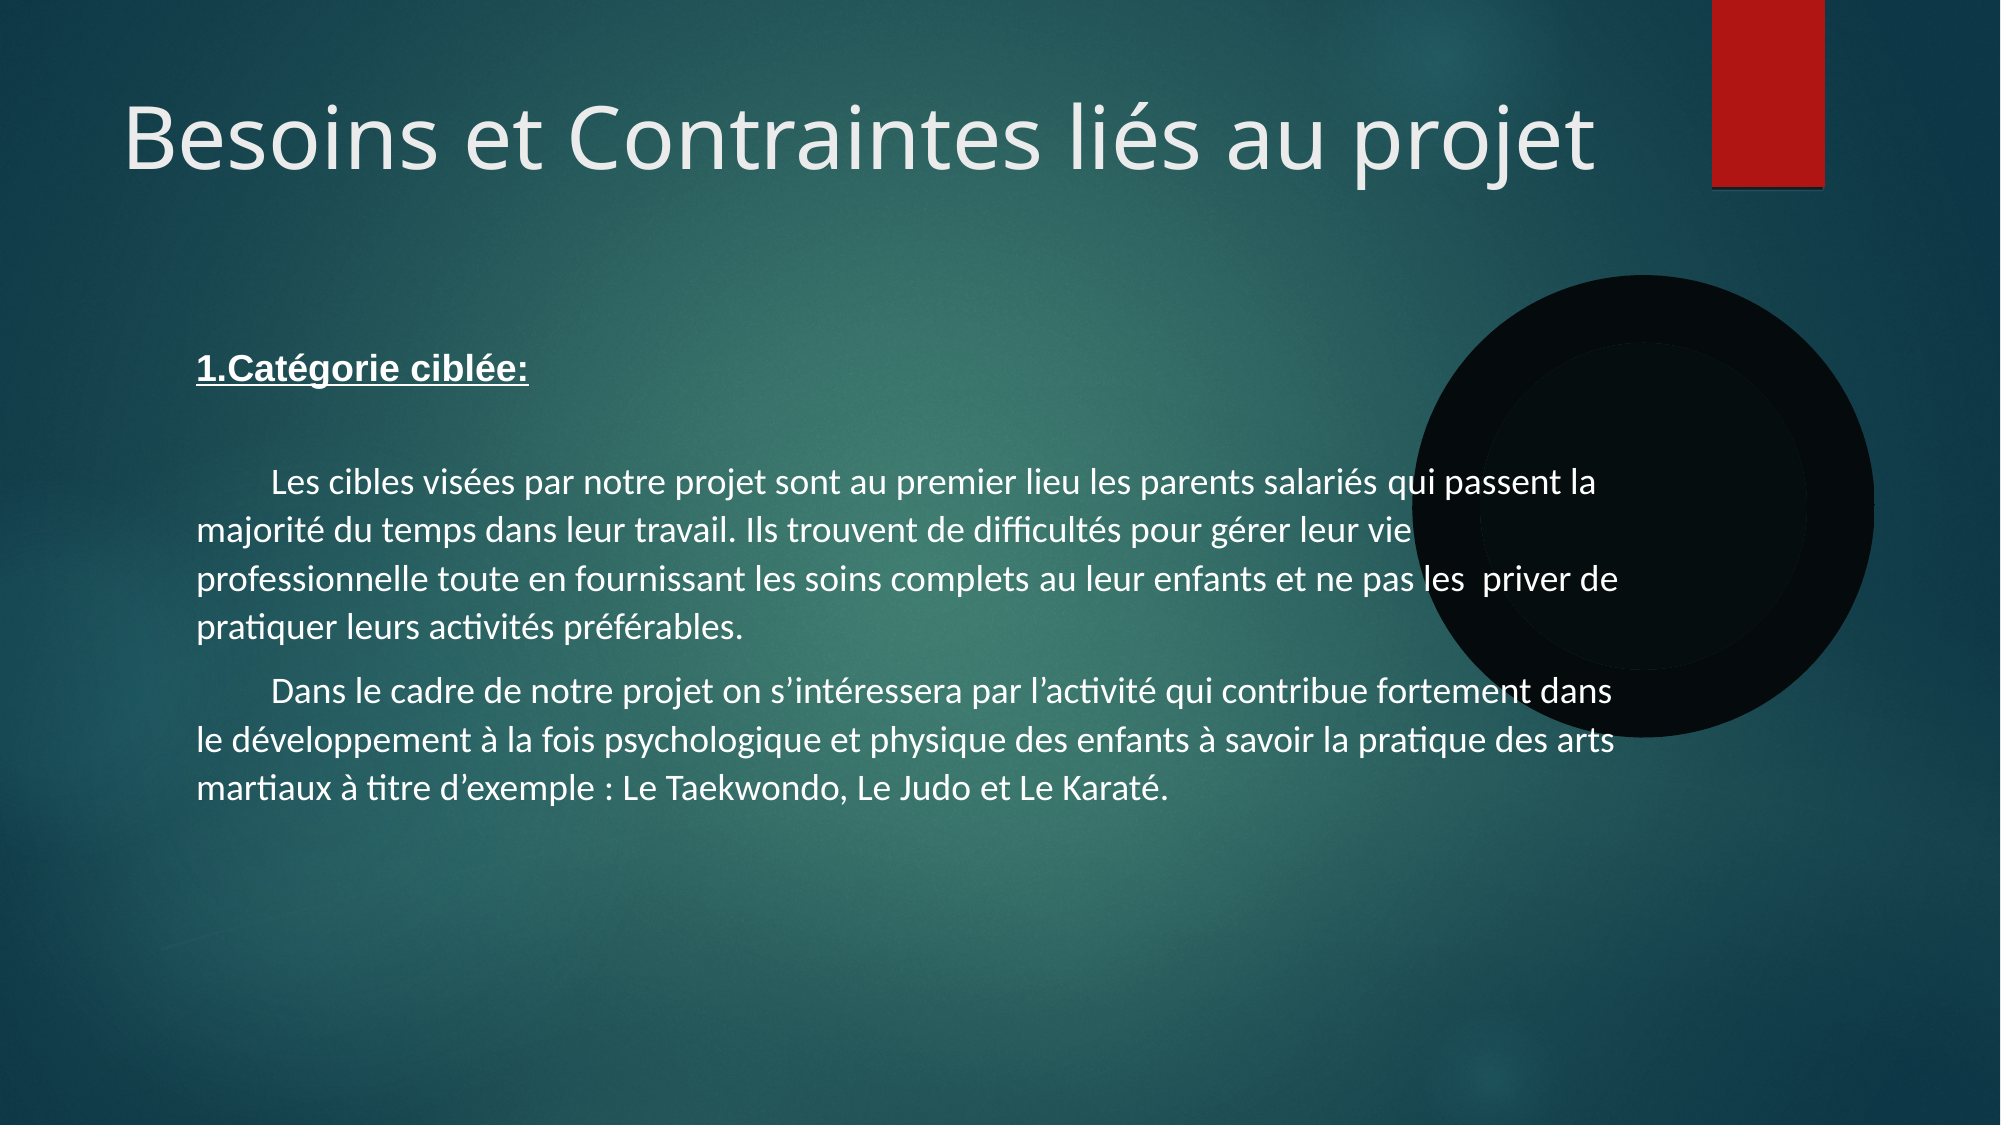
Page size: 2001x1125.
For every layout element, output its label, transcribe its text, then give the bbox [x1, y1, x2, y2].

list 1.Catégorie ciblée: Les cibles visées par notre projet sont au premier lieu les parents salariés qui passent la majorité du temps dans leur travail. Ils trouvent de difficultés pour gérer leur vie professionnelle toute en fournissant les soins complets au leur enfants et ne pas les priver de pratiquer leurs activités préférables. Dans le cadre de notre projet on s’intéressera par l’activité qui contribue fortement dans le développement à la fois psychologique et physique des enfants à savoir la pratique des arts martiaux à titre d’exemple : Le Taekwondo, Le Judo et Le Karaté. [181, 336, 1649, 1026]
title Besoins et Contraintes liés au projet [106, 74, 1649, 305]
